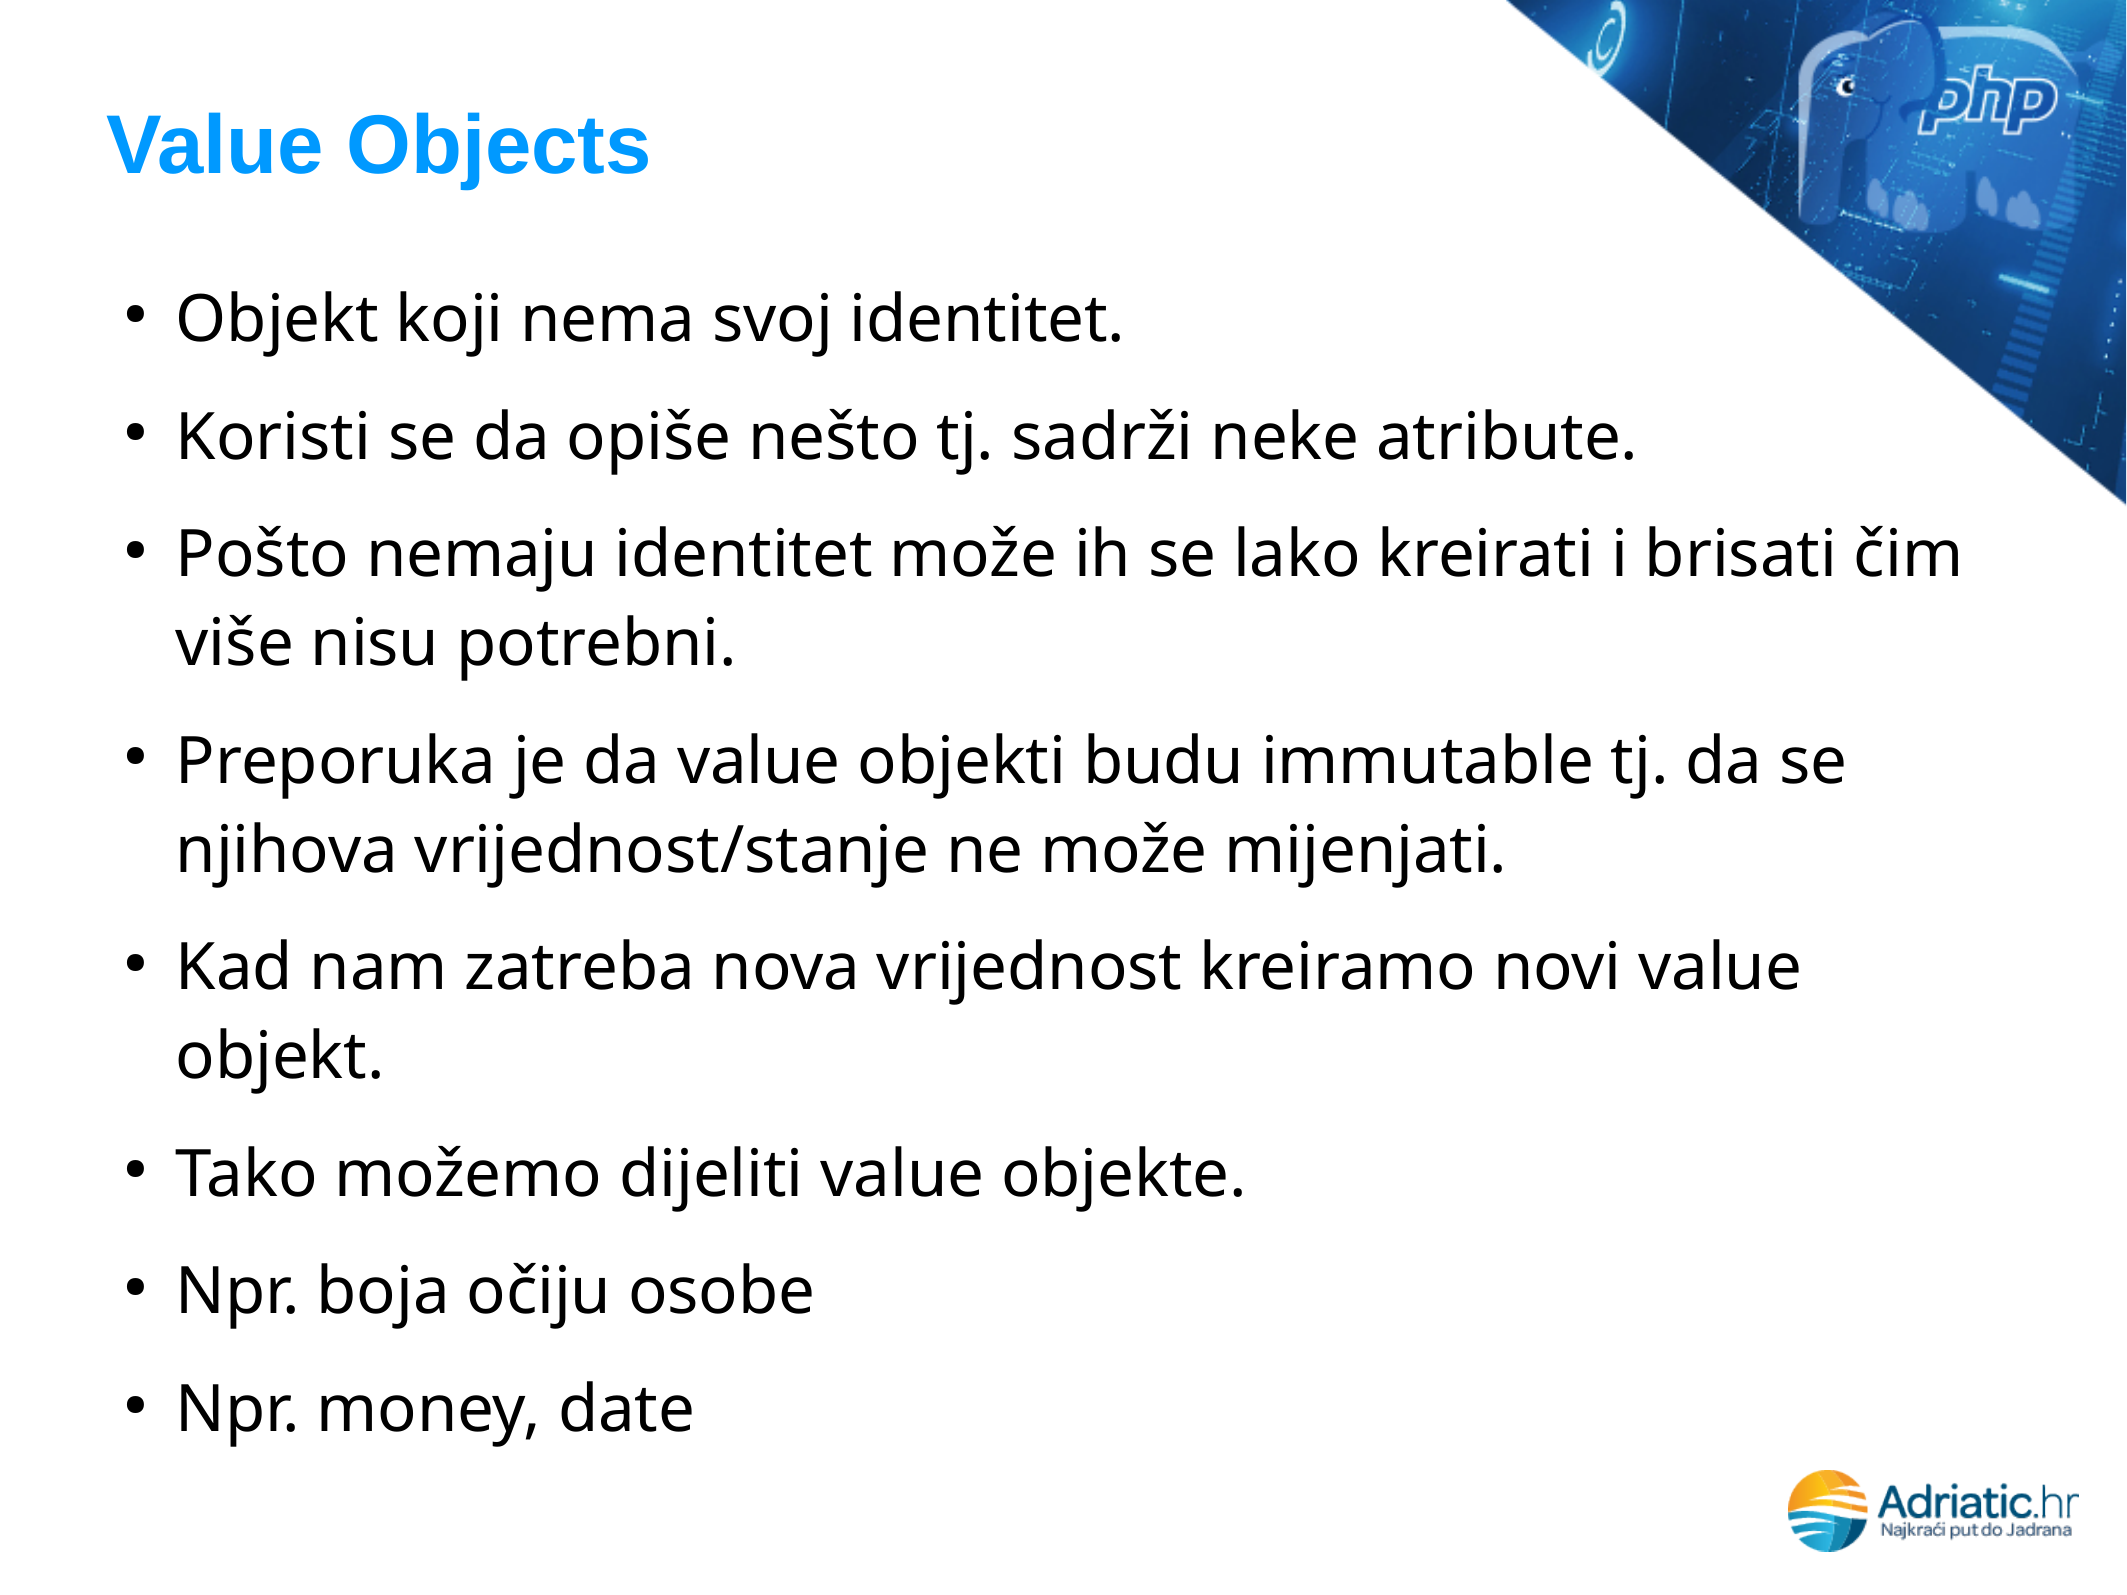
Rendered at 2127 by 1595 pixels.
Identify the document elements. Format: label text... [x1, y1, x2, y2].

picture [1505, 0, 2127, 625]
picture [1788, 1470, 2079, 1552]
title Value Objects [106, 70, 1630, 219]
list Objekt koji nema svoj identitet. Koristi se da opiše nešto tj. sadrži neke atribute. Pošto nemaju identitet može ih se lako kreirati i brisati čim više nisu potrebni. Preporuka je da value objekti budu immutable tj. da se njihova vrijednost/stanje ne može mijenjati. Kad nam zatreba nova vrijednost kreiramo novi value objekt. Tako možemo dijeliti value objekte. Npr. boja očiju osobe Npr. money, date [106, 271, 2020, 1453]
